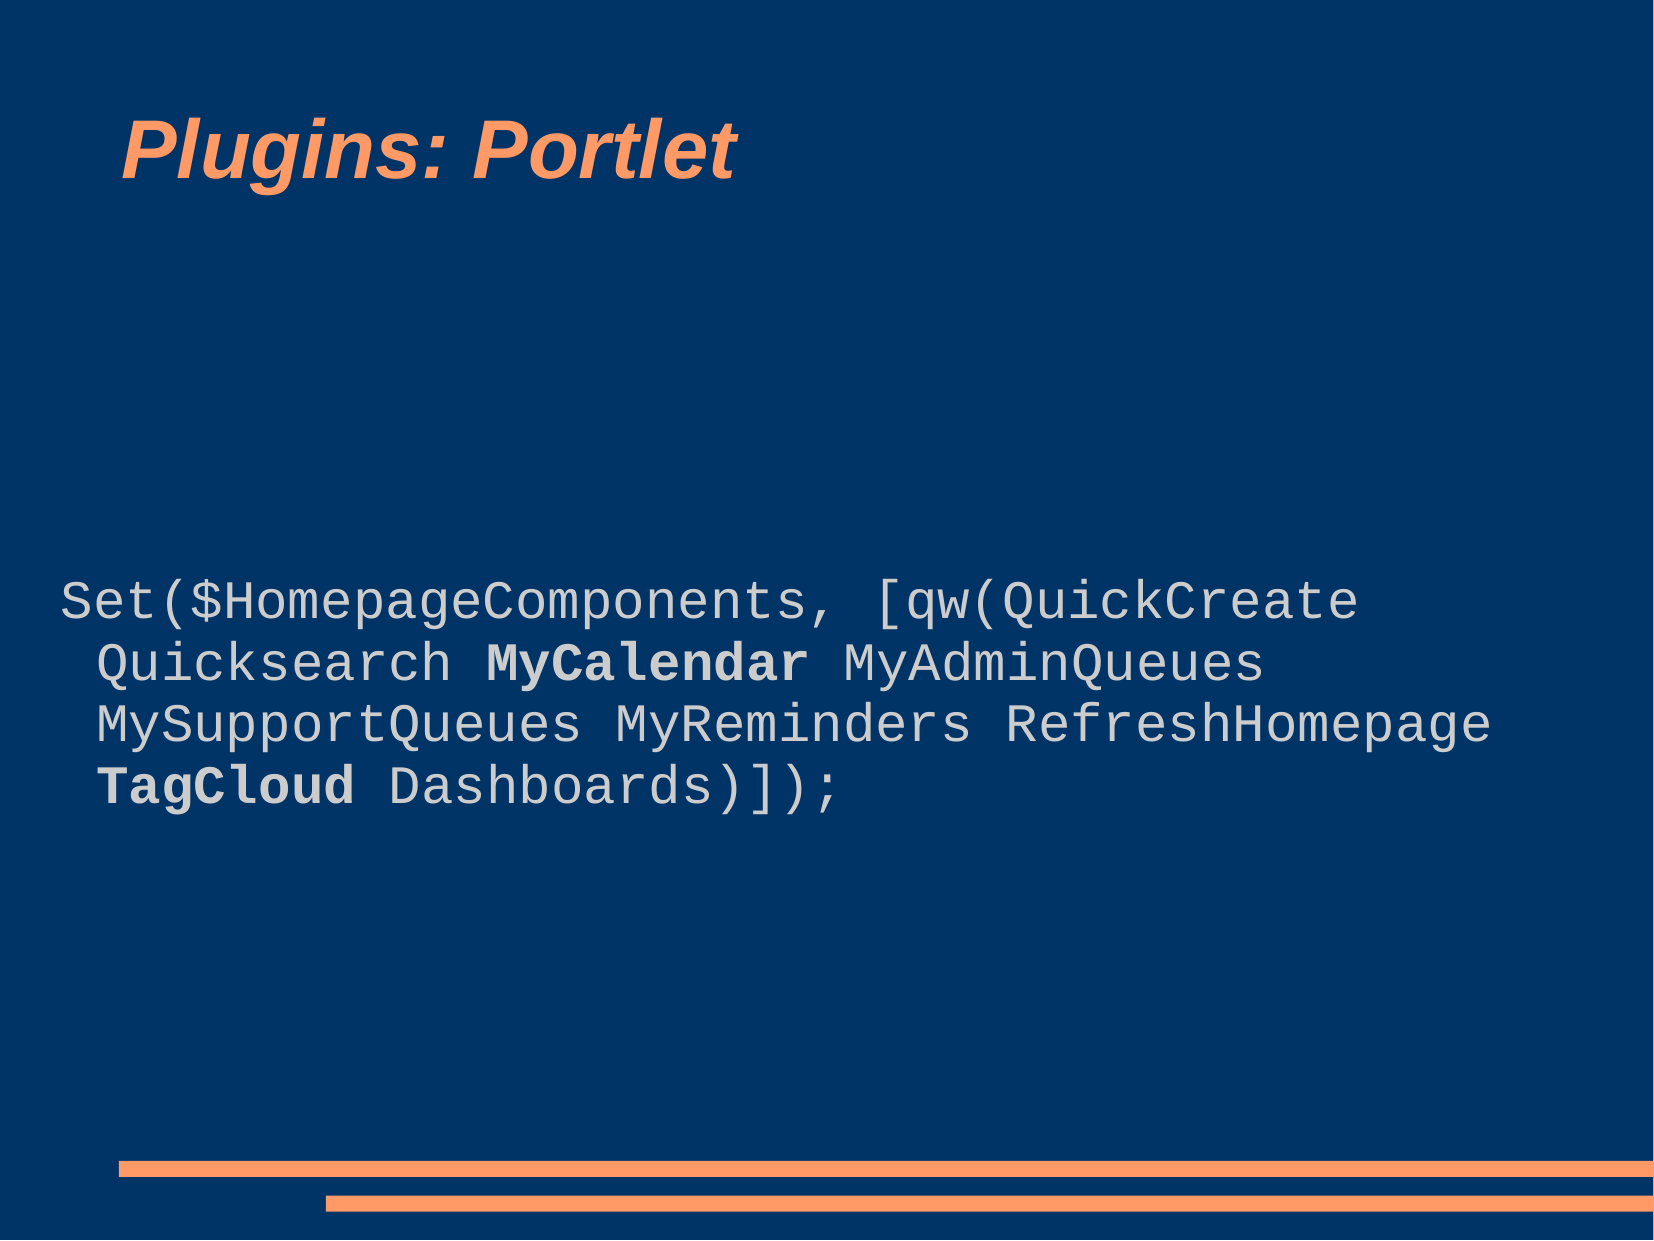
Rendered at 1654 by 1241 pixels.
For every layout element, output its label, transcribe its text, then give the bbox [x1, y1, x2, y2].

title Plugins: Portlet [121, 53, 1534, 247]
subtitle Set($HomepageComponents, [qw(QuickCreate Quicksearch MyCalendar MyAdminQueues MySupportQueues MyReminders RefreshHomepage TagCloud Dashboards)]); [60, 329, 1576, 1126]
